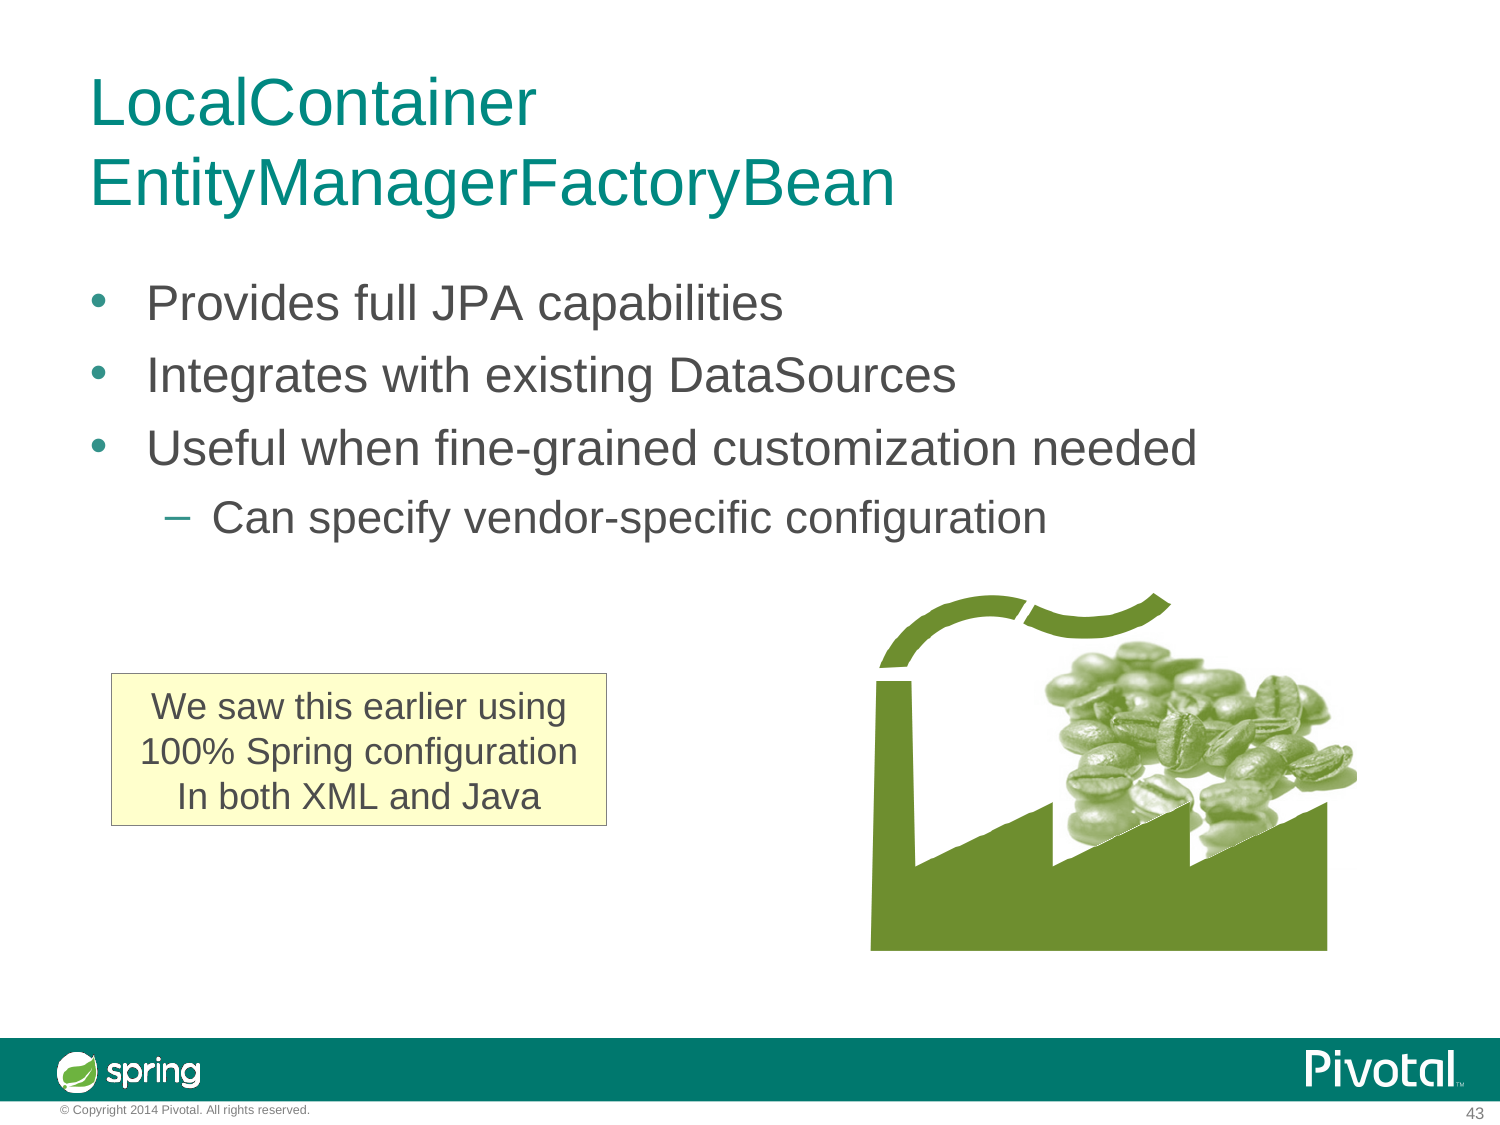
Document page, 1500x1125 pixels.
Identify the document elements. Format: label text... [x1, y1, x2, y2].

title LocalContainer EntityManagerFactoryBean [75, 45, 1426, 233]
text_box We saw this earlier using 100% Spring configuration In both XML and Java [111, 673, 607, 826]
list Provides full JPA capabilities Integrates with existing DataSources Useful when fine-grained customization needed Can specify vendor-specific configuration [75, 262, 1426, 1005]
picture [1306, 1050, 1464, 1087]
picture [32, 1041, 210, 1103]
picture [870, 592, 1357, 951]
